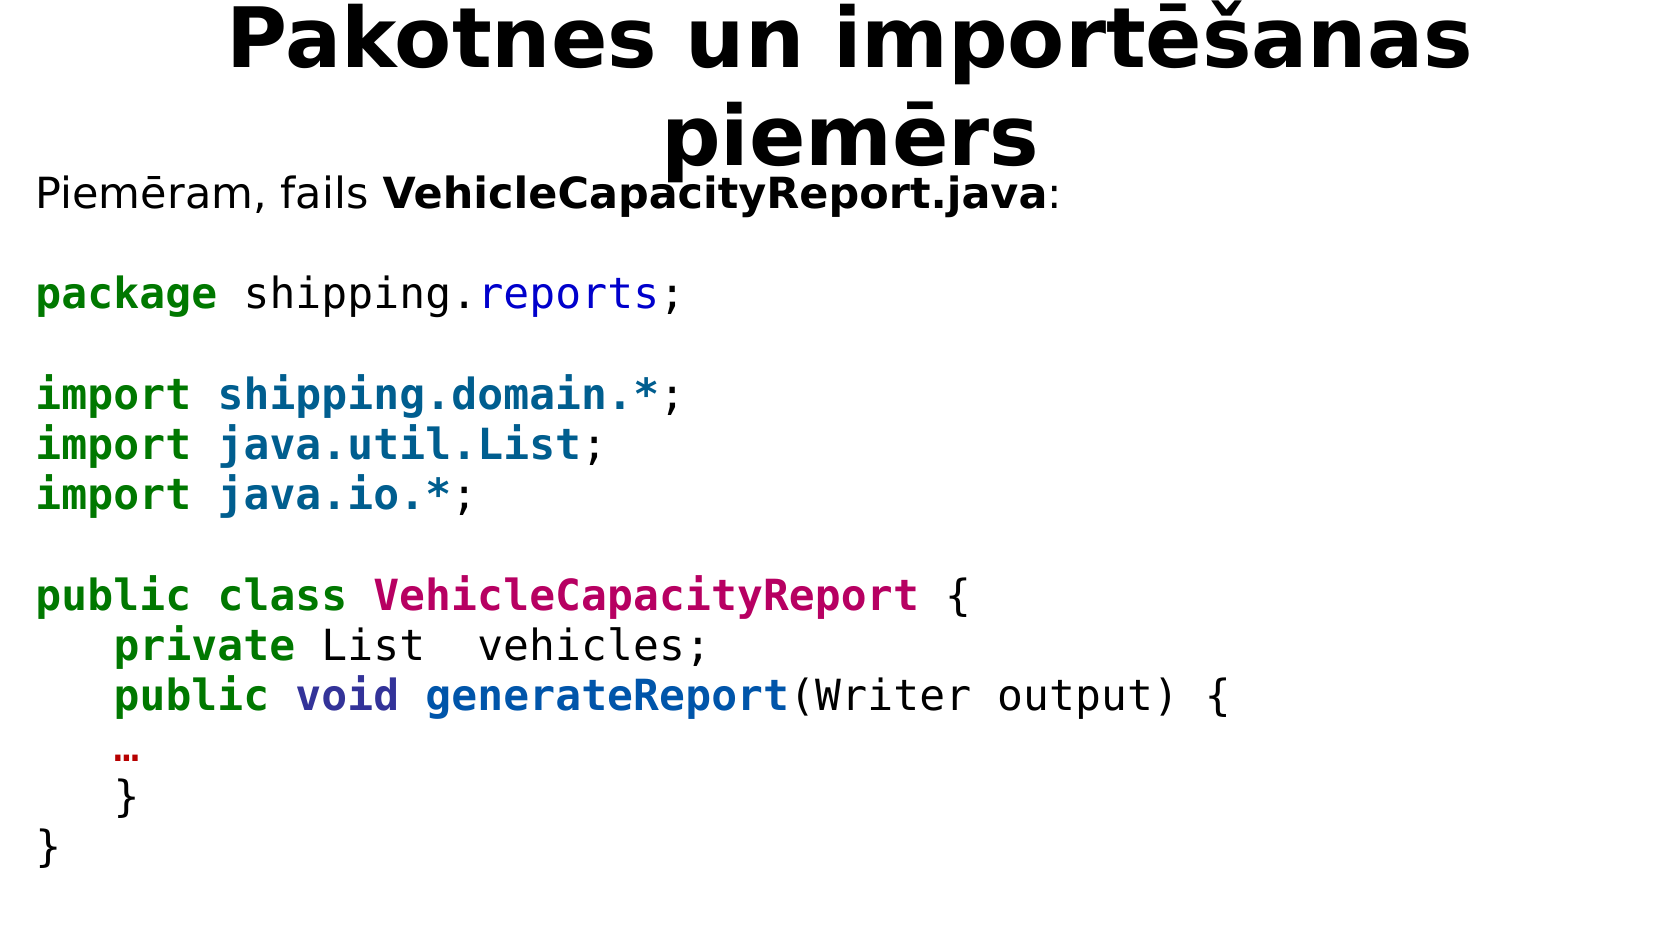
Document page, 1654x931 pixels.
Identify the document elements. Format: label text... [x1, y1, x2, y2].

title Pakotnes un importēšanas piemērs [106, 0, 1595, 168]
list Piemēram, fails VehicleCapacityReport.java: package shipping.reports; import shipping.domain.*; import java.util.List; import java.io.*; public class VehicleCapacityReport { private List vehicles; public void generateReport(Writer output) { … } } [35, 168, 1607, 877]
